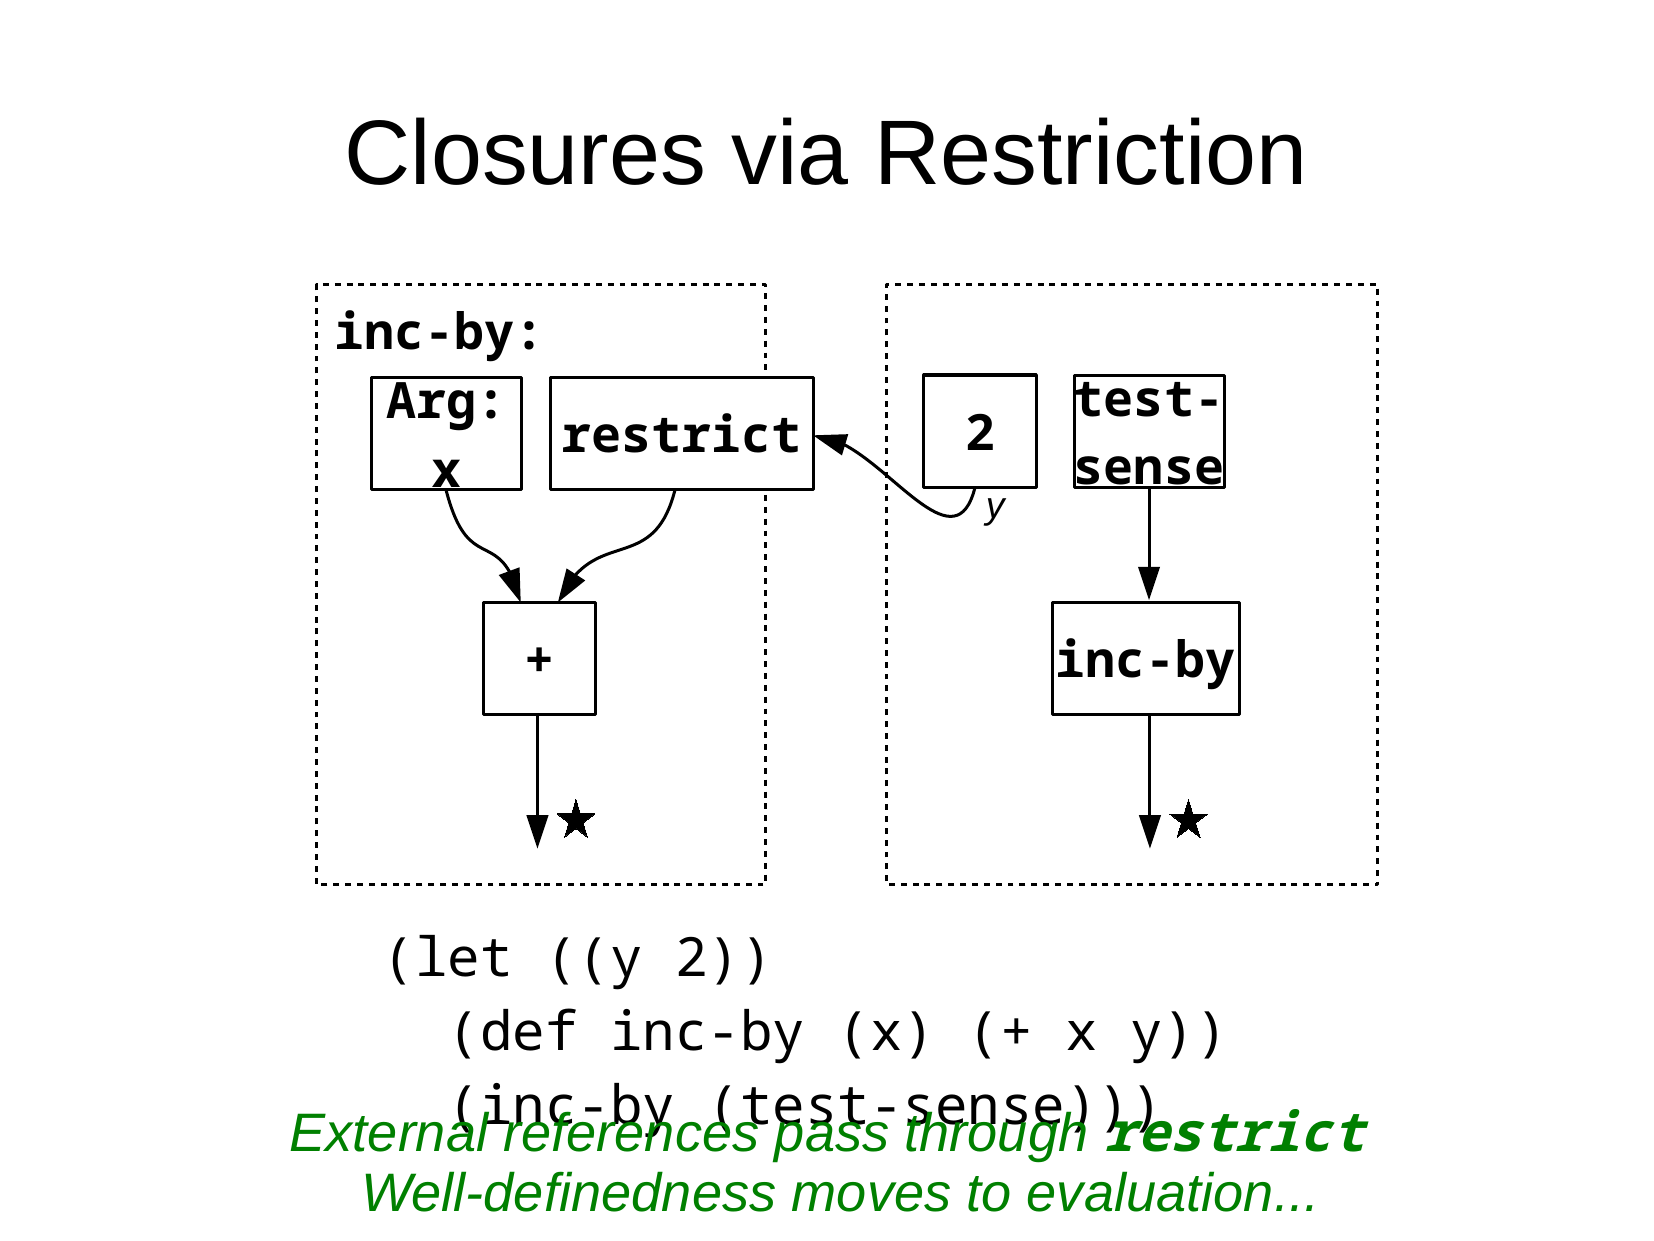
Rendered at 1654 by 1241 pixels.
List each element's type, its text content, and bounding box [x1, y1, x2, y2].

text_box inc-by [1052, 602, 1240, 715]
text_box 2 [923, 375, 1037, 488]
text_box [1169, 799, 1208, 838]
text_box [557, 799, 595, 838]
list External references pass through restrict [82, 1093, 1572, 1163]
text_box inc-by: [316, 288, 563, 354]
text_box Well-definedness moves to evaluation... [241, 1162, 1441, 1224]
text_box (let ((y 2)) (def inc-by (x) (+ x y)) (inc-by (test-sense))) [382, 918, 1271, 1081]
text_box test- sense [1074, 375, 1225, 488]
text_box y [970, 477, 1009, 535]
text_box Arg: x [371, 377, 522, 490]
text_box + [483, 602, 596, 715]
text_box restrict [550, 377, 814, 490]
title Closures via Restriction [82, 49, 1571, 257]
